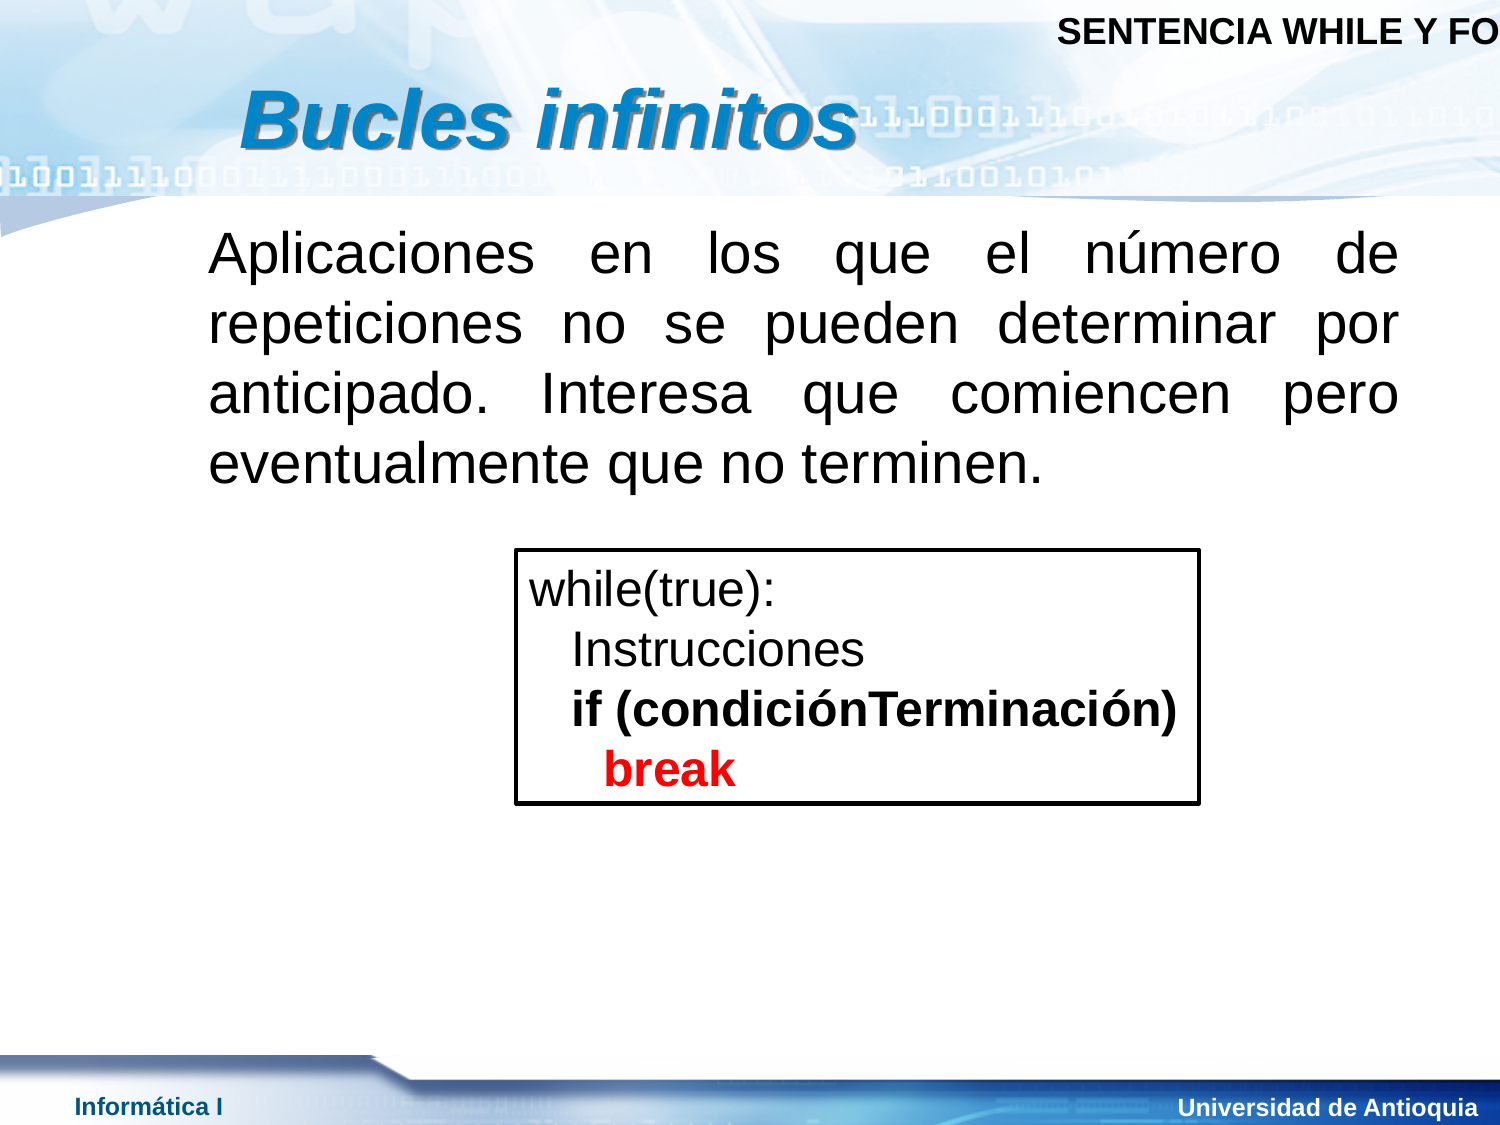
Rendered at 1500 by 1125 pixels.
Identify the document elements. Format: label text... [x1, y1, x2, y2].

picture [0, 0, 1500, 196]
text_box while(true): Instrucciones if (condiciónTerminación) break [515, 549, 1199, 804]
text_box SENTENCIA WHILE Y FOR [1043, 0, 1500, 59]
text_box Aplicaciones en los que el número de repeticiones no se pueden determinar por anticipado. Interesa que comiencen pero eventualmente que no terminen. [194, 208, 1415, 502]
picture [0, 1055, 1500, 1125]
title Bucles infinitos [224, 57, 1438, 150]
